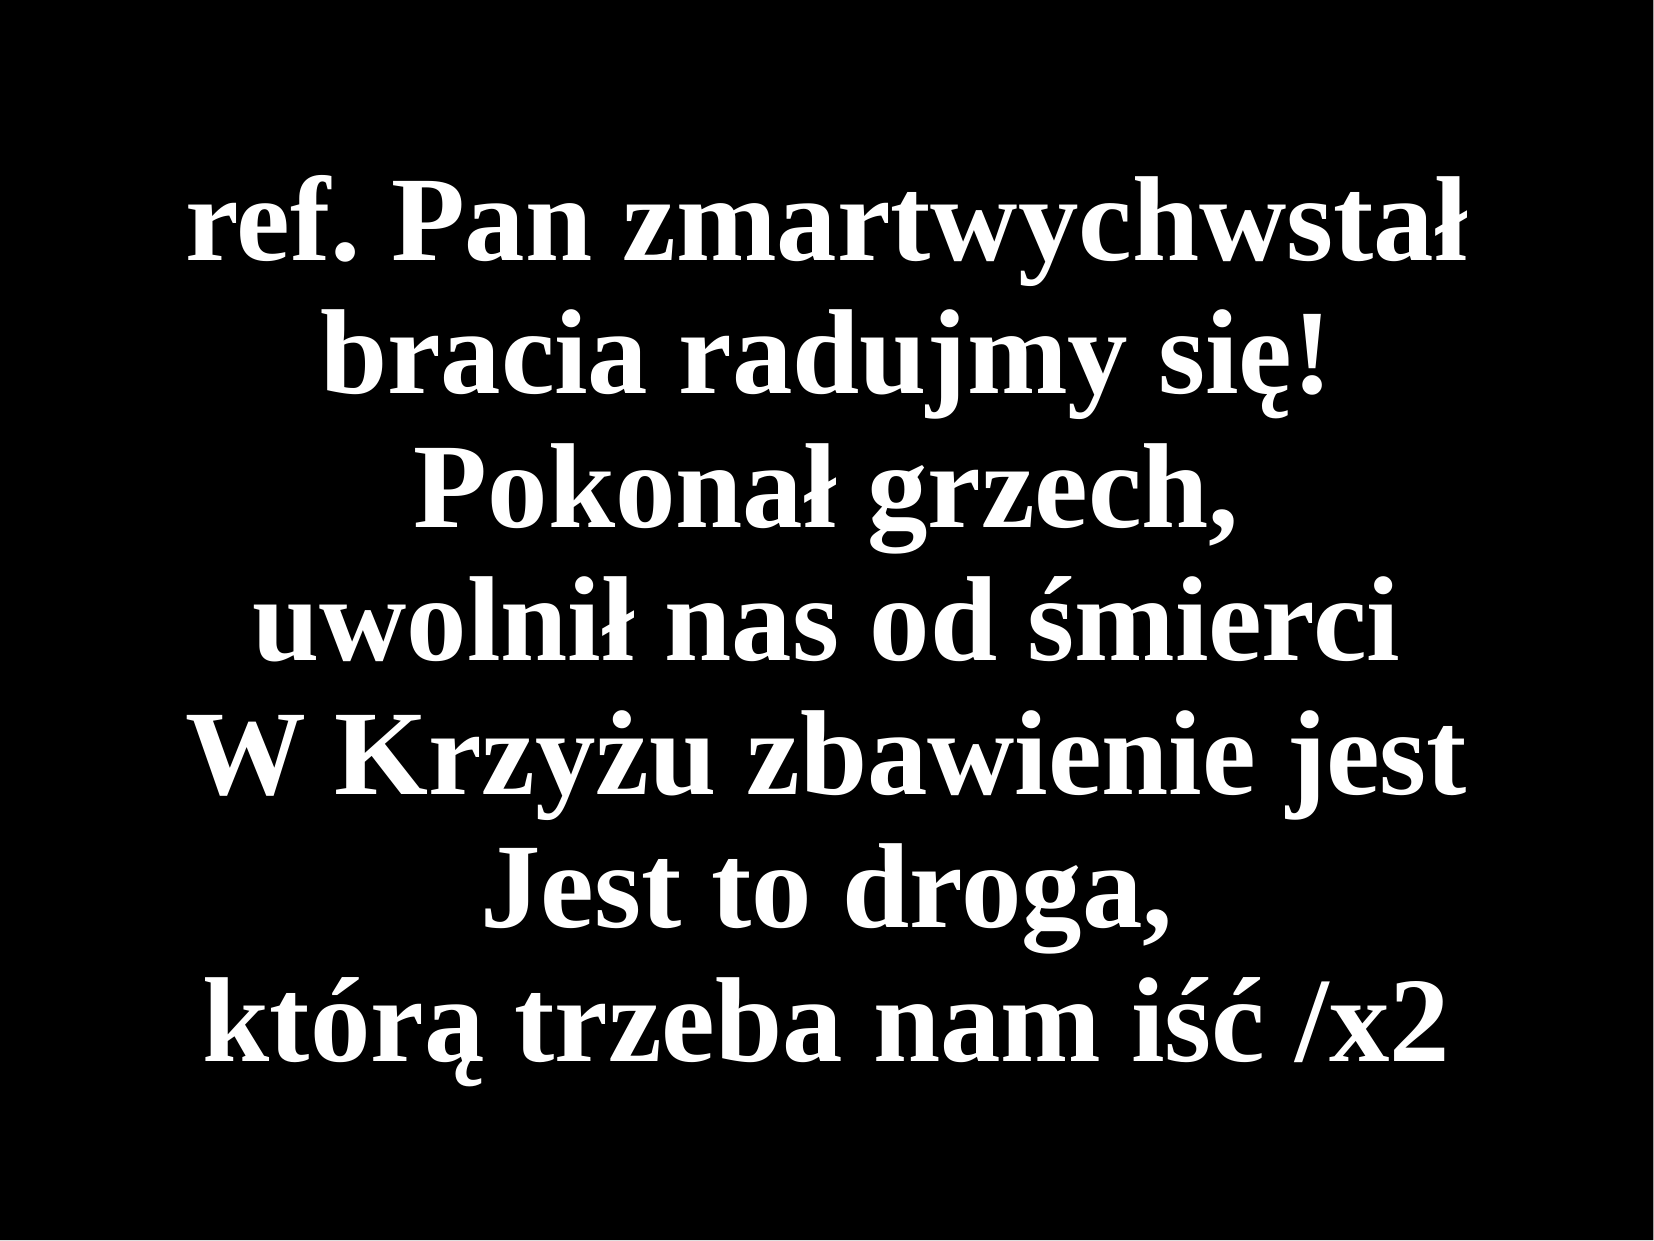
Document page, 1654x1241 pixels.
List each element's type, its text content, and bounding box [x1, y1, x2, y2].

title ref. Pan zmartwychwstał bracia radujmy się! Pokonał grzech, uwolnił nas od śmierci W Krzyżu zbawienie jest Jest to droga, którą trzeba nam iść /x2 [0, 0, 1654, 1241]
